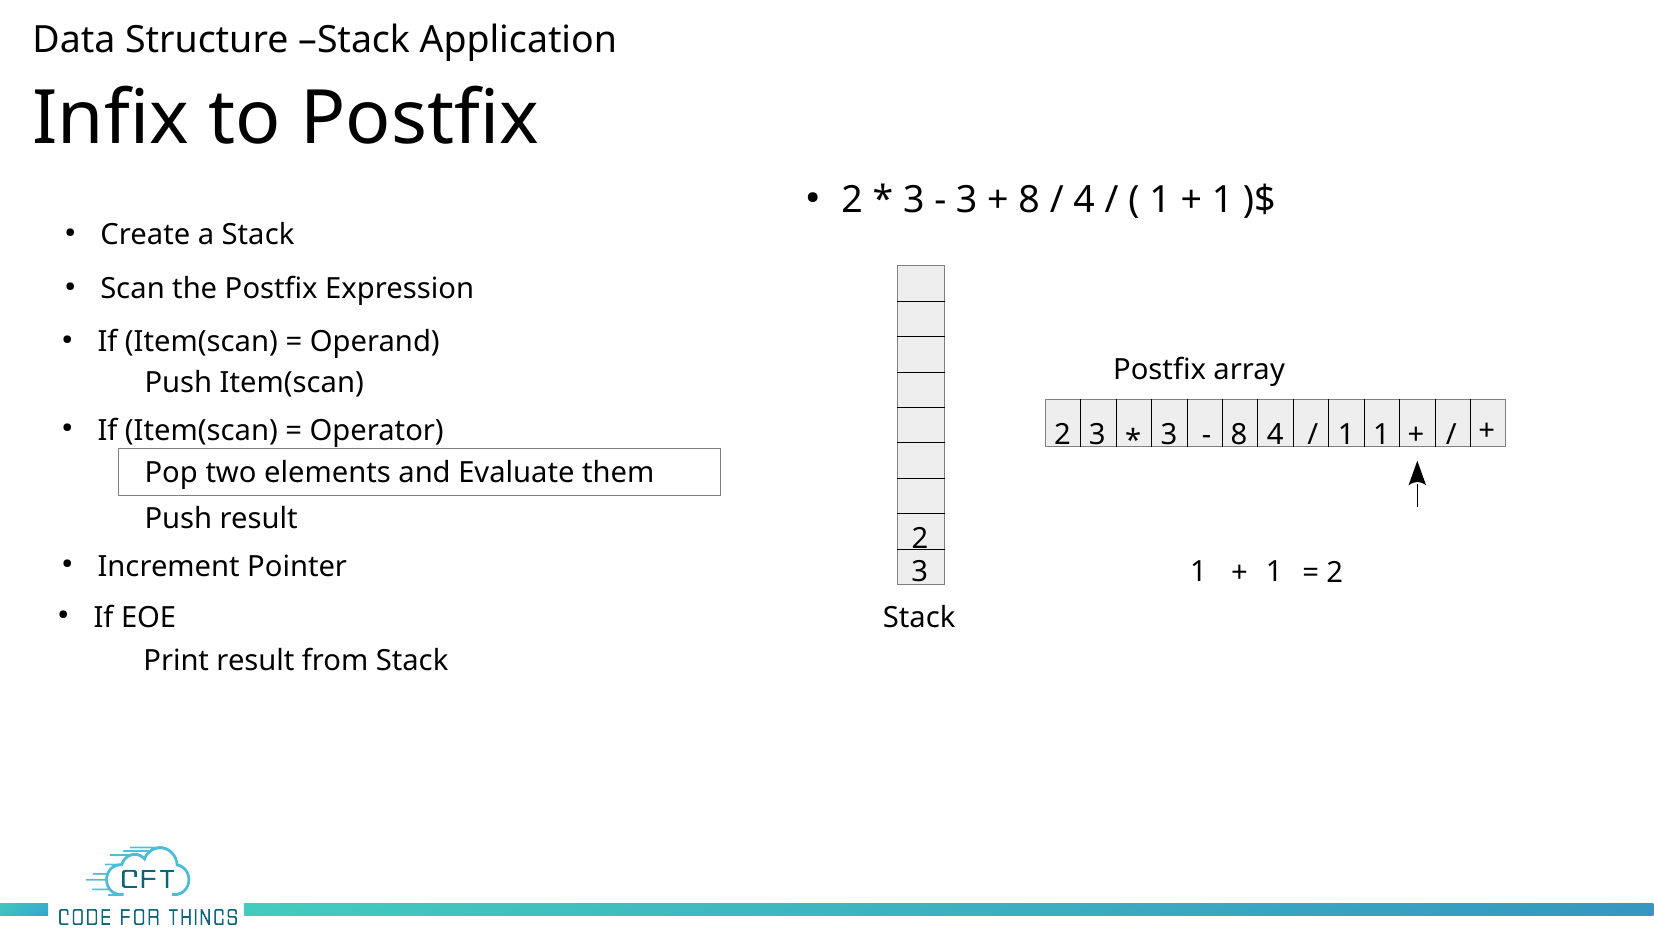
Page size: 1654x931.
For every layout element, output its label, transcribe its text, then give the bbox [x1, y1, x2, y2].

text_box 1 [1271, 543, 1287, 593]
text_box [897, 265, 945, 301]
text_box [1188, 399, 1222, 405]
text_box If (Item(scan) = Operator) [47, 401, 496, 461]
text_box + [1407, 405, 1431, 455]
text_box [897, 337, 945, 372]
text_box Print result from Stack [93, 631, 615, 691]
text_box [1436, 399, 1470, 405]
text_box Scan the Postfix Expression [50, 259, 537, 319]
title Data Structure –Stack Application Infix to Postfix [32, 12, 1536, 166]
picture [59, 846, 237, 925]
text_box [1117, 399, 1151, 411]
text_box - [1187, 405, 1236, 455]
text_box Increment Pointer [47, 537, 621, 597]
text_box Create a Stack [50, 206, 355, 266]
text_box Push Item(scan) [94, 373, 426, 401]
text_box [897, 373, 945, 407]
text_box 4 [1252, 405, 1292, 455]
text_box [1223, 399, 1257, 405]
text_box Stack [868, 588, 979, 638]
text_box 1 [1175, 543, 1216, 593]
text_box 1 [1372, 405, 1407, 455]
text_box + [1216, 543, 1271, 593]
text_box 3 [1074, 405, 1123, 455]
text_box [1400, 399, 1435, 405]
text_box [897, 479, 945, 509]
text_box 3 [896, 559, 945, 593]
text_box + [1463, 401, 1518, 451]
text_box / [1292, 405, 1341, 455]
text_box If (Item(scan) = Operand) [47, 312, 491, 373]
text_box [1294, 399, 1328, 405]
text_box [709, 448, 721, 496]
text_box [1045, 399, 1080, 405]
text_box = 2 [1287, 543, 1382, 593]
text_box [1329, 399, 1364, 405]
text_box 3 [1145, 405, 1187, 455]
text_box [897, 302, 945, 336]
text_box * [1110, 411, 1159, 461]
text_box [1081, 399, 1116, 405]
text_box / [1431, 405, 1471, 455]
text_box [897, 408, 945, 442]
text_box [1365, 399, 1399, 405]
text_box [1152, 399, 1187, 405]
text_box Push result [94, 490, 426, 550]
text_box 2 * 3 - 3 + 8 / 4 / ( 1 + 1 )$ [791, 165, 1377, 225]
text_box If EOE [43, 588, 375, 638]
text_box 2 [1039, 405, 1074, 455]
text_box [897, 443, 945, 478]
text_box 8 [1236, 405, 1252, 455]
text_box 1 [1341, 405, 1372, 455]
text_box Postfix array [1098, 340, 1312, 390]
text_box 2 [896, 509, 945, 559]
text_box [1258, 399, 1293, 405]
text_box Pop two elements and Evaluate them [94, 443, 709, 502]
